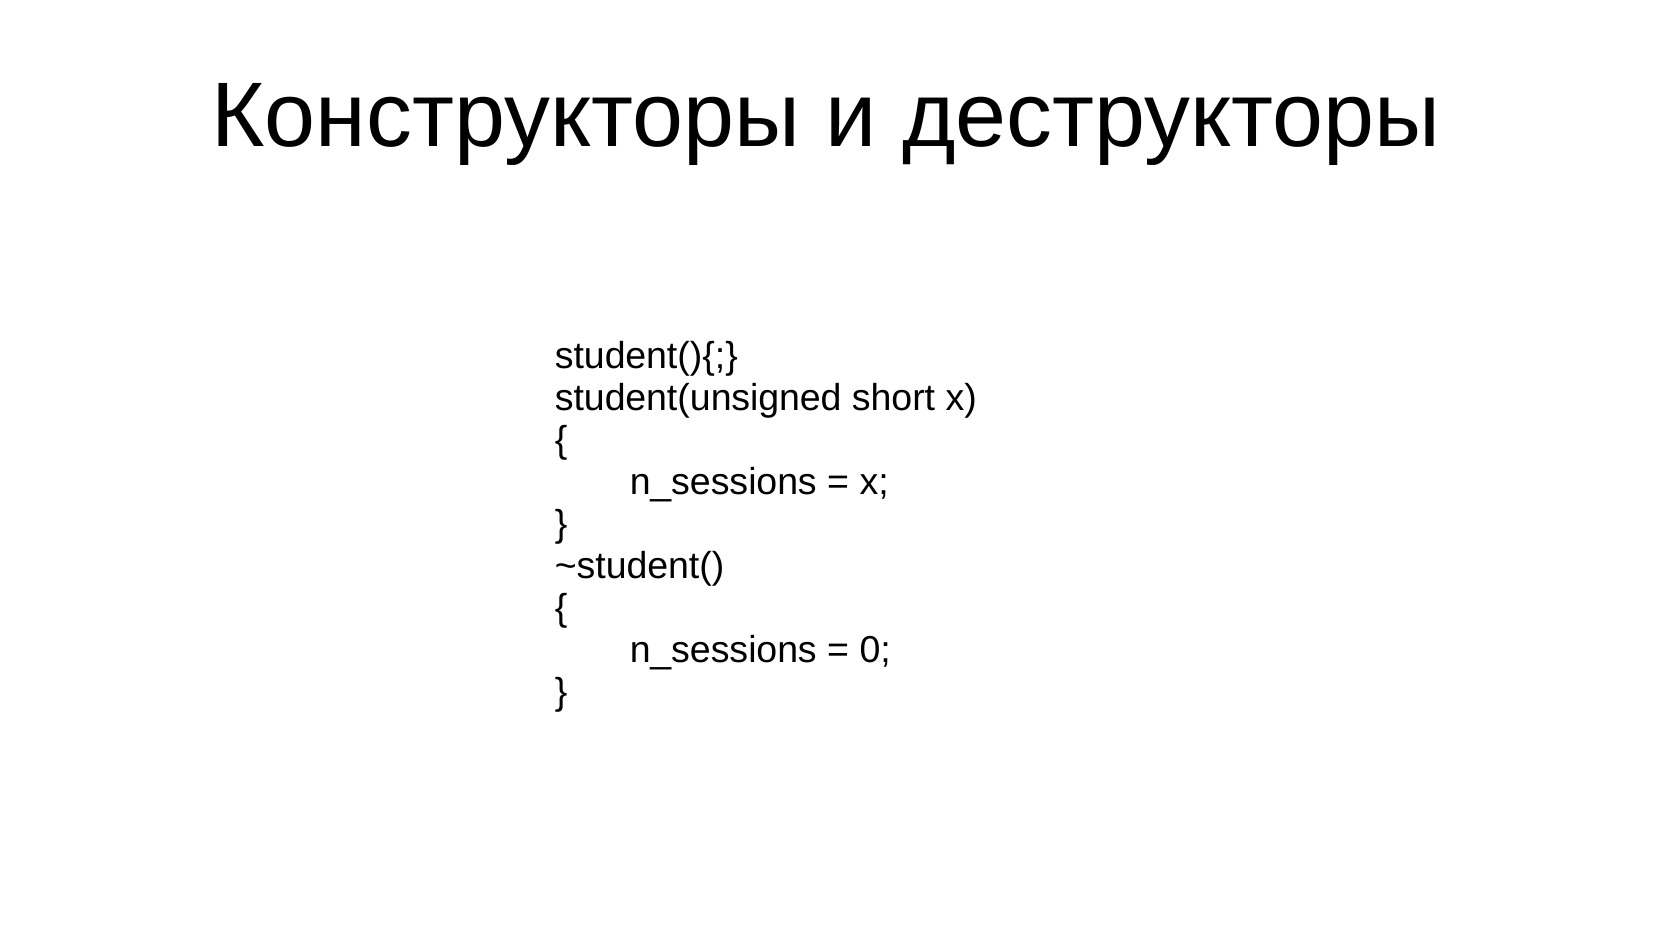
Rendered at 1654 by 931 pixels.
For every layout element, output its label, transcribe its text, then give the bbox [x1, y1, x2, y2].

text_box student(){;} student(unsigned short x) { n_sessions = x; } ~student() { n_sessions = 0; } [390, 327, 992, 721]
title Конструкторы и деструкторы [82, 12, 1571, 218]
